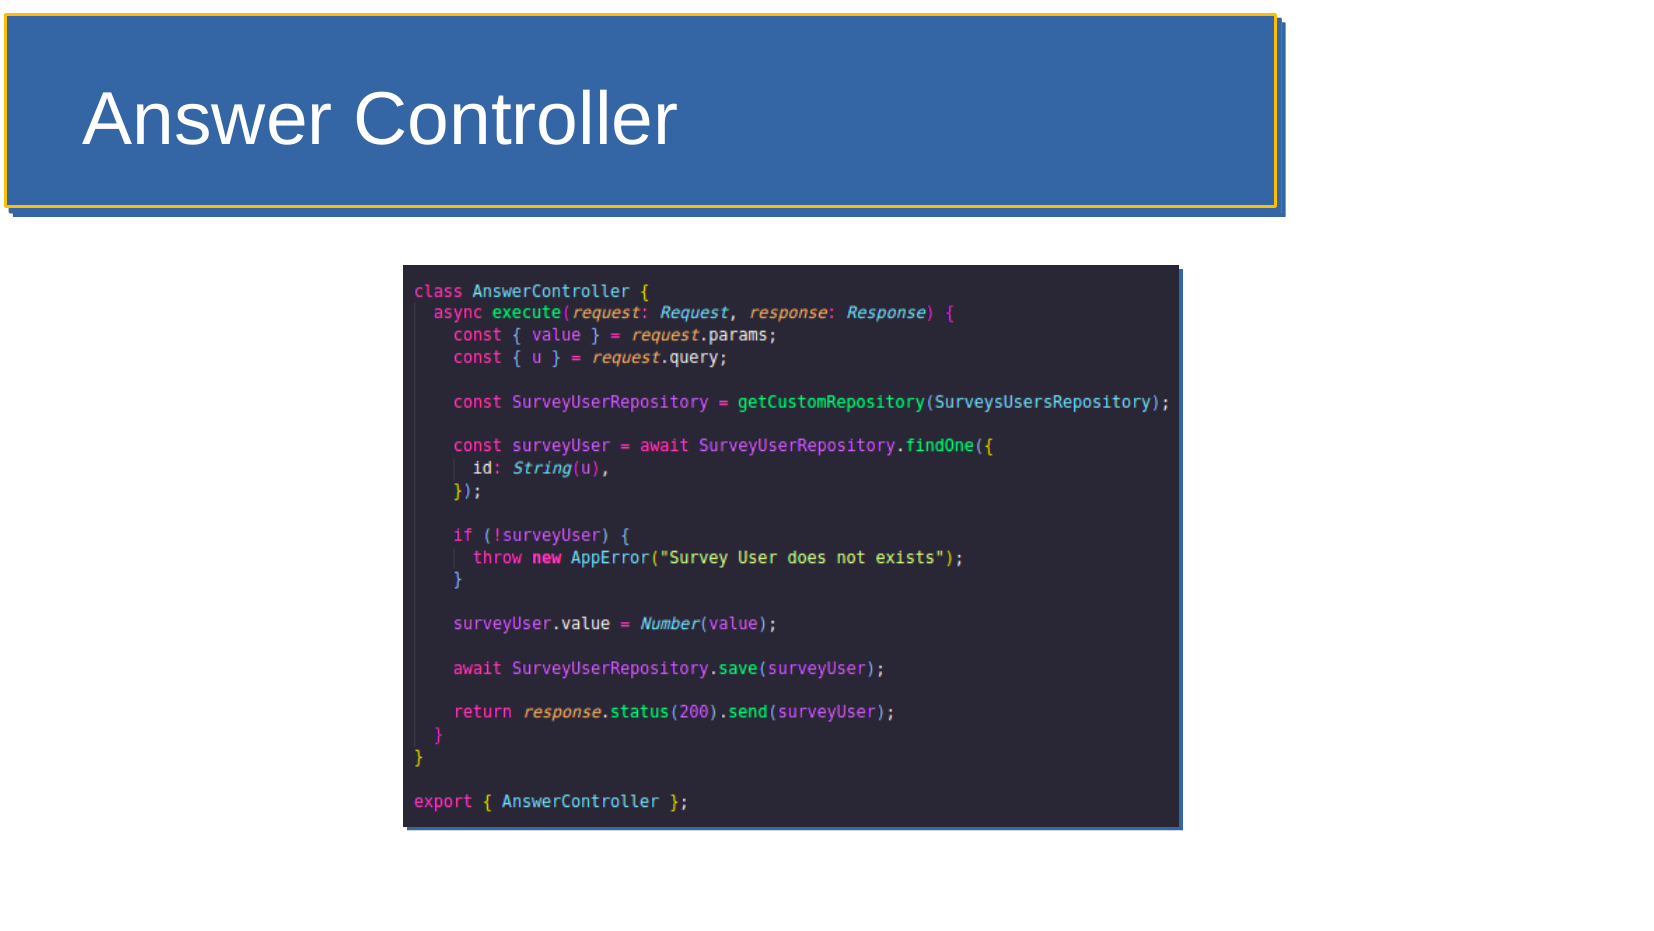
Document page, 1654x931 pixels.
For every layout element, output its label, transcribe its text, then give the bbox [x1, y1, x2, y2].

title Answer Controller [82, 44, 1235, 192]
picture [403, 265, 1179, 827]
